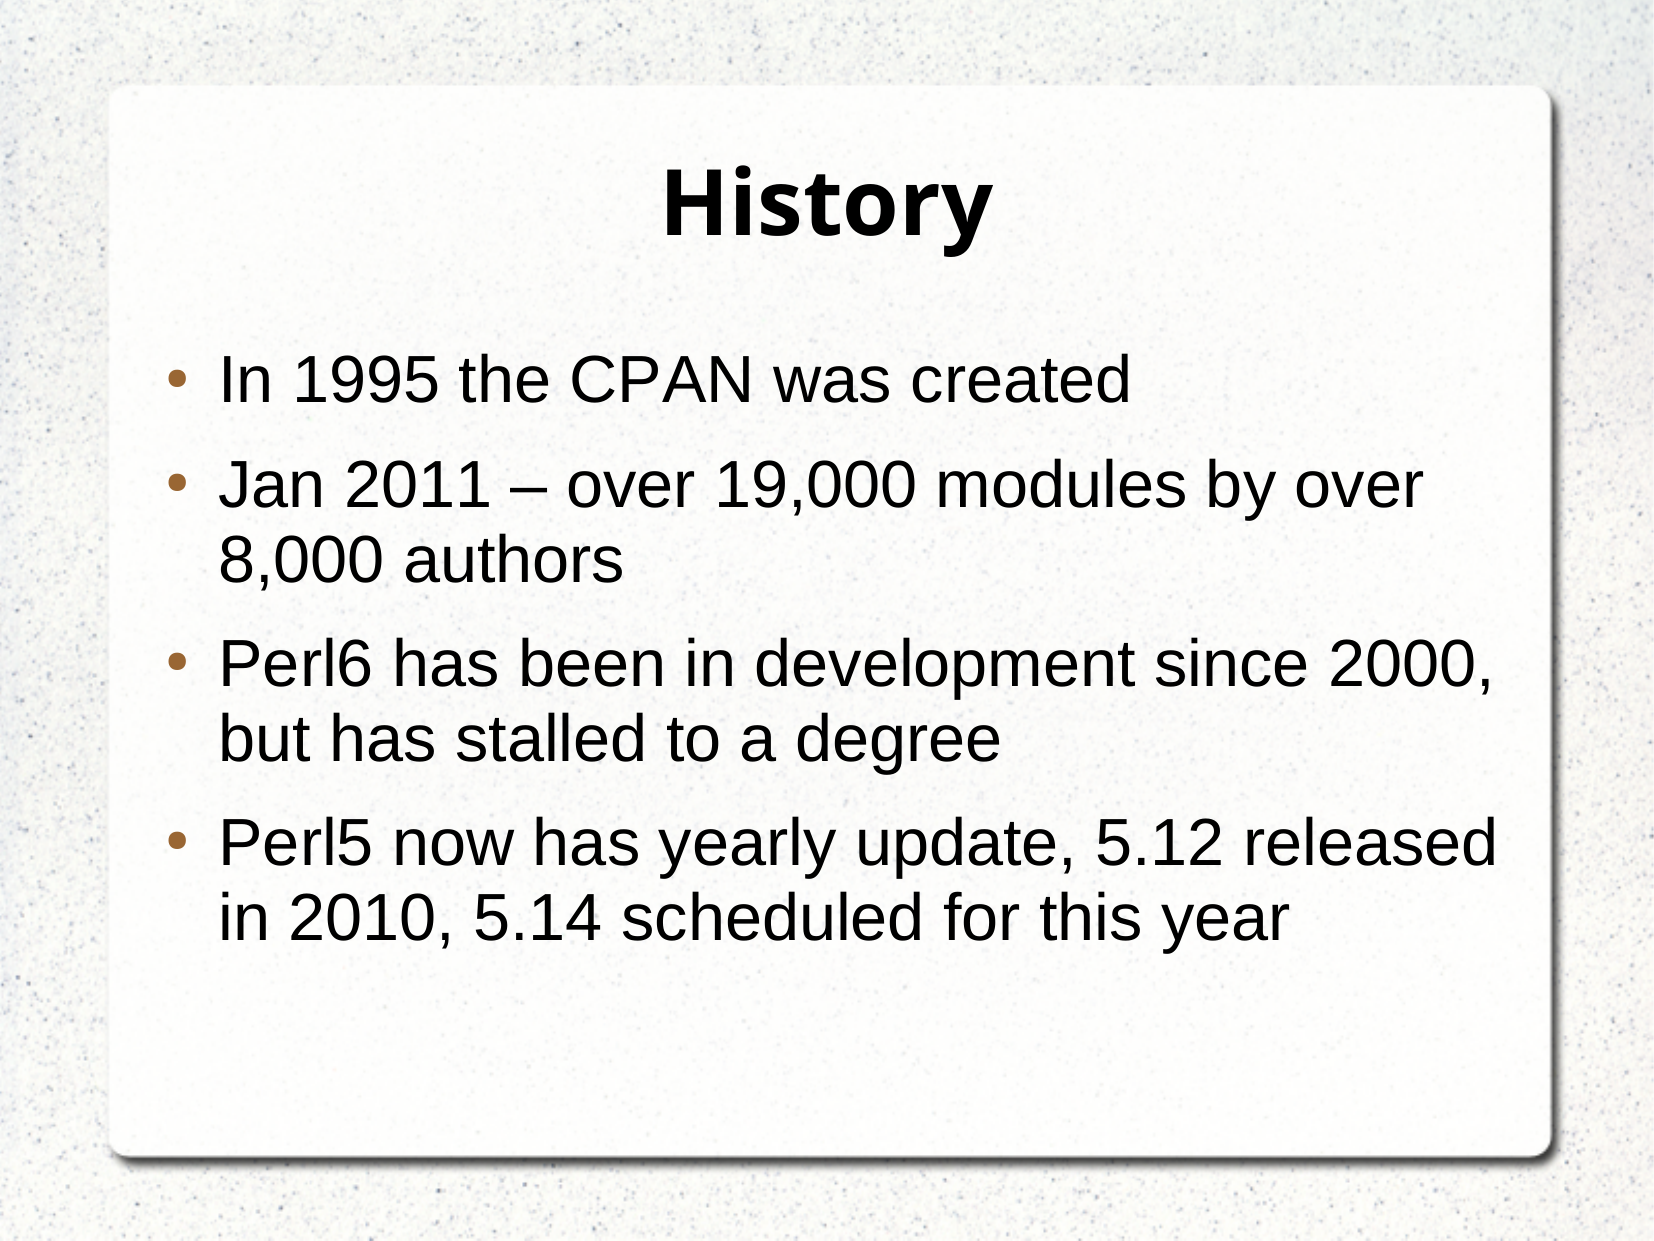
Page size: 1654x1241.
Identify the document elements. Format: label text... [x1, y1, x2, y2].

title History [118, 96, 1536, 304]
list In 1995 the CPAN was created Jan 2011 – over 19,000 modules by over 8,000 authors Perl6 has been in development since 2000, but has stalled to a degree Perl5 now has yearly update, 5.12 released in 2010, 5.14 scheduled for this year [147, 342, 1506, 978]
picture [0, 0, 1654, 1241]
